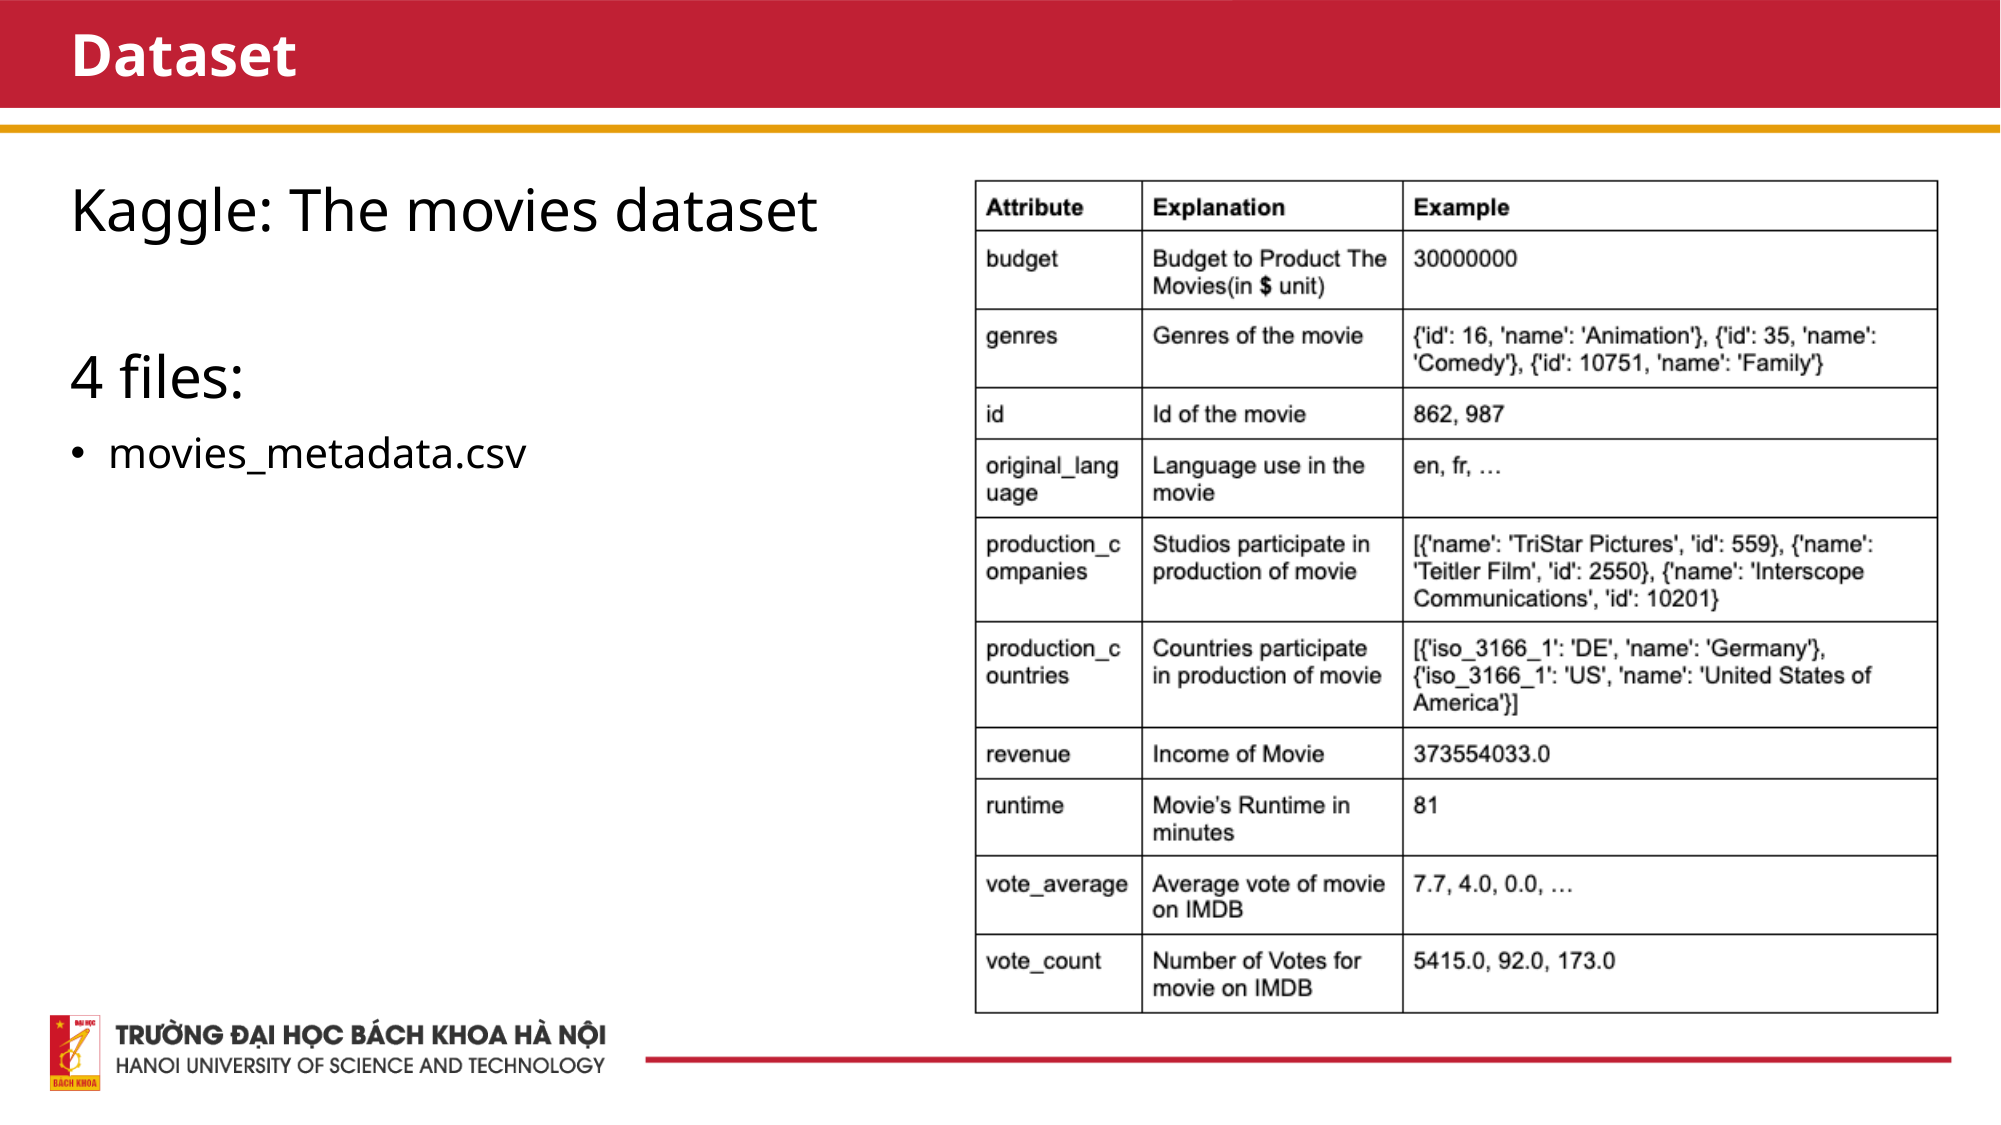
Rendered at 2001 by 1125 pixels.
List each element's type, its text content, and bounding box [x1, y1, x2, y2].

list Kaggle: The movies dataset 4 files: movies_metadata.csv [55, 173, 1945, 979]
title Dataset [55, 18, 1945, 91]
picture [964, 174, 1945, 1023]
